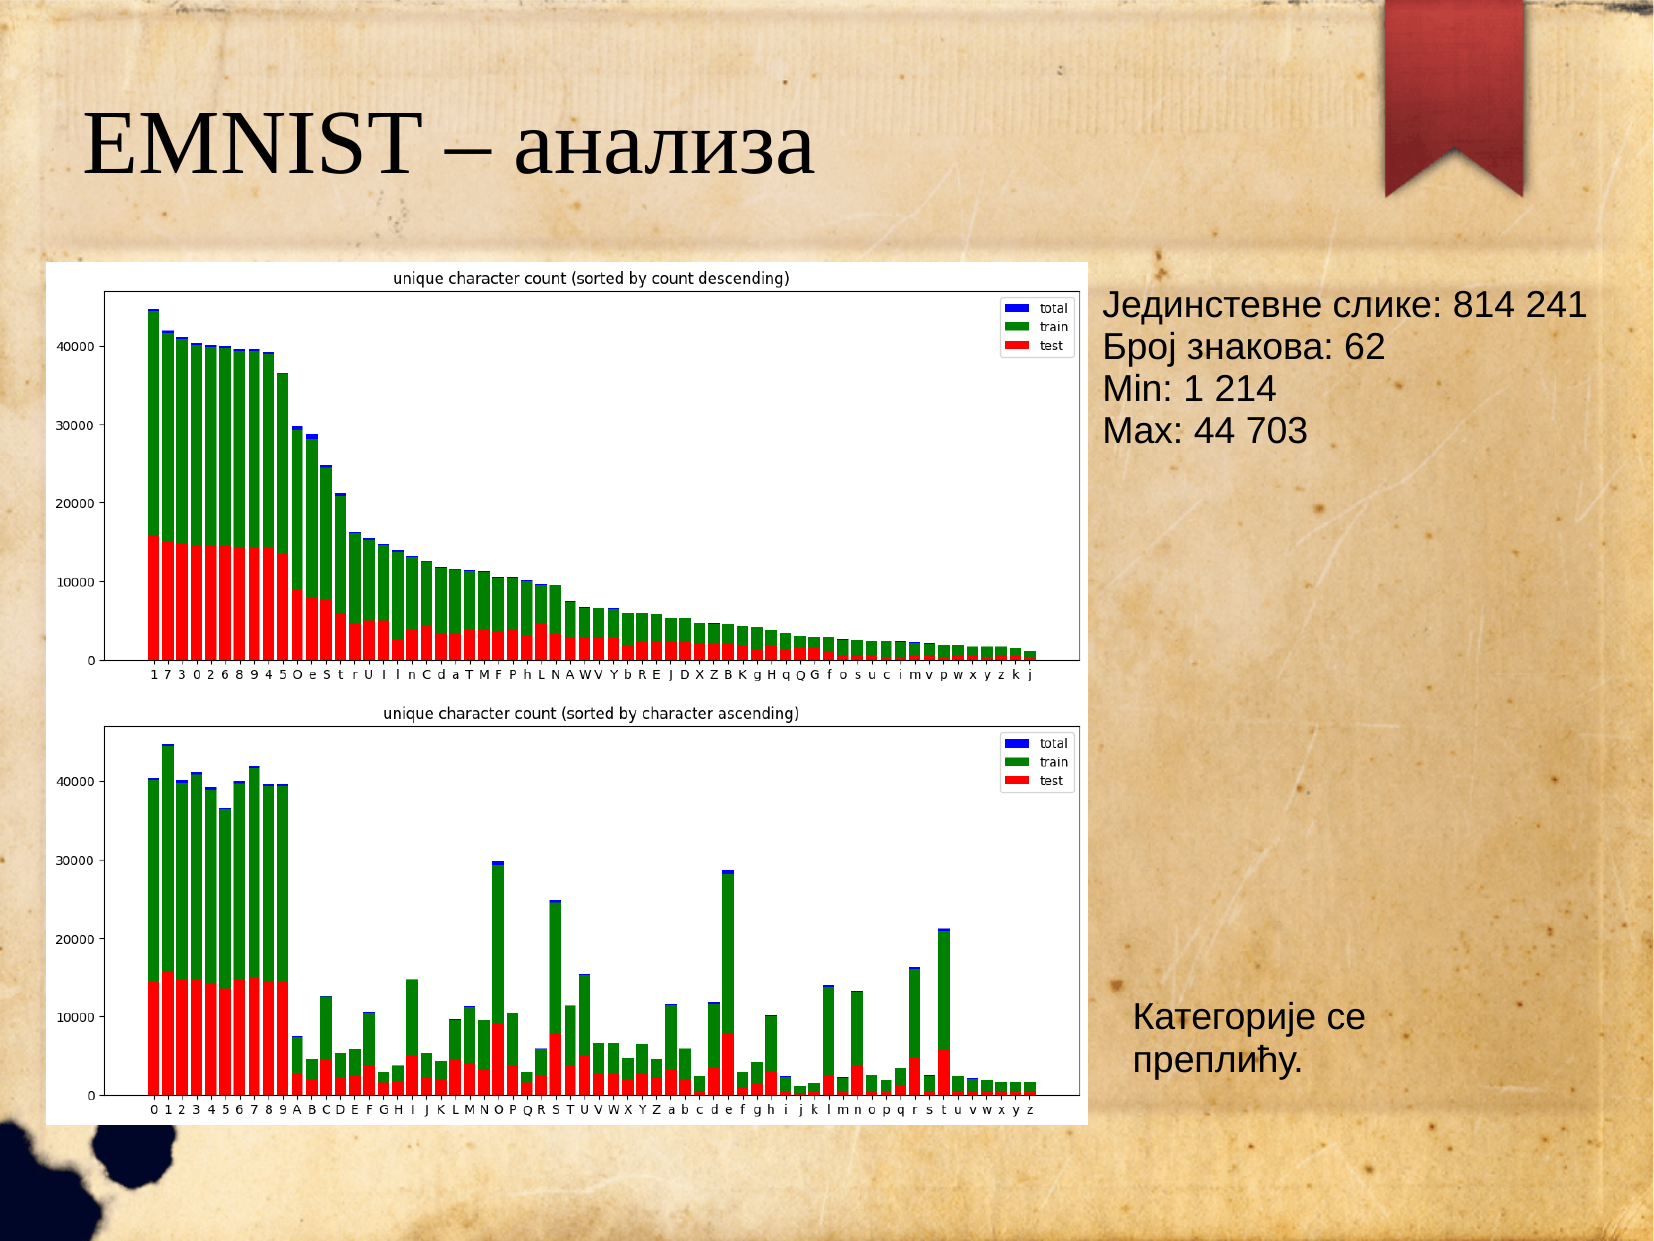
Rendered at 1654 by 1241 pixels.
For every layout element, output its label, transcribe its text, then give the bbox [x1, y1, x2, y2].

text_box Категорије се преплићу. [1117, 988, 1538, 1088]
text_box Јединстевне слике: 814 241 Број знакова: 62 Min: 1 214 Max: 44 703 [1087, 276, 1613, 526]
picture [0, 0, 1654, 1241]
title EMNIST – анализа [82, 49, 1347, 237]
